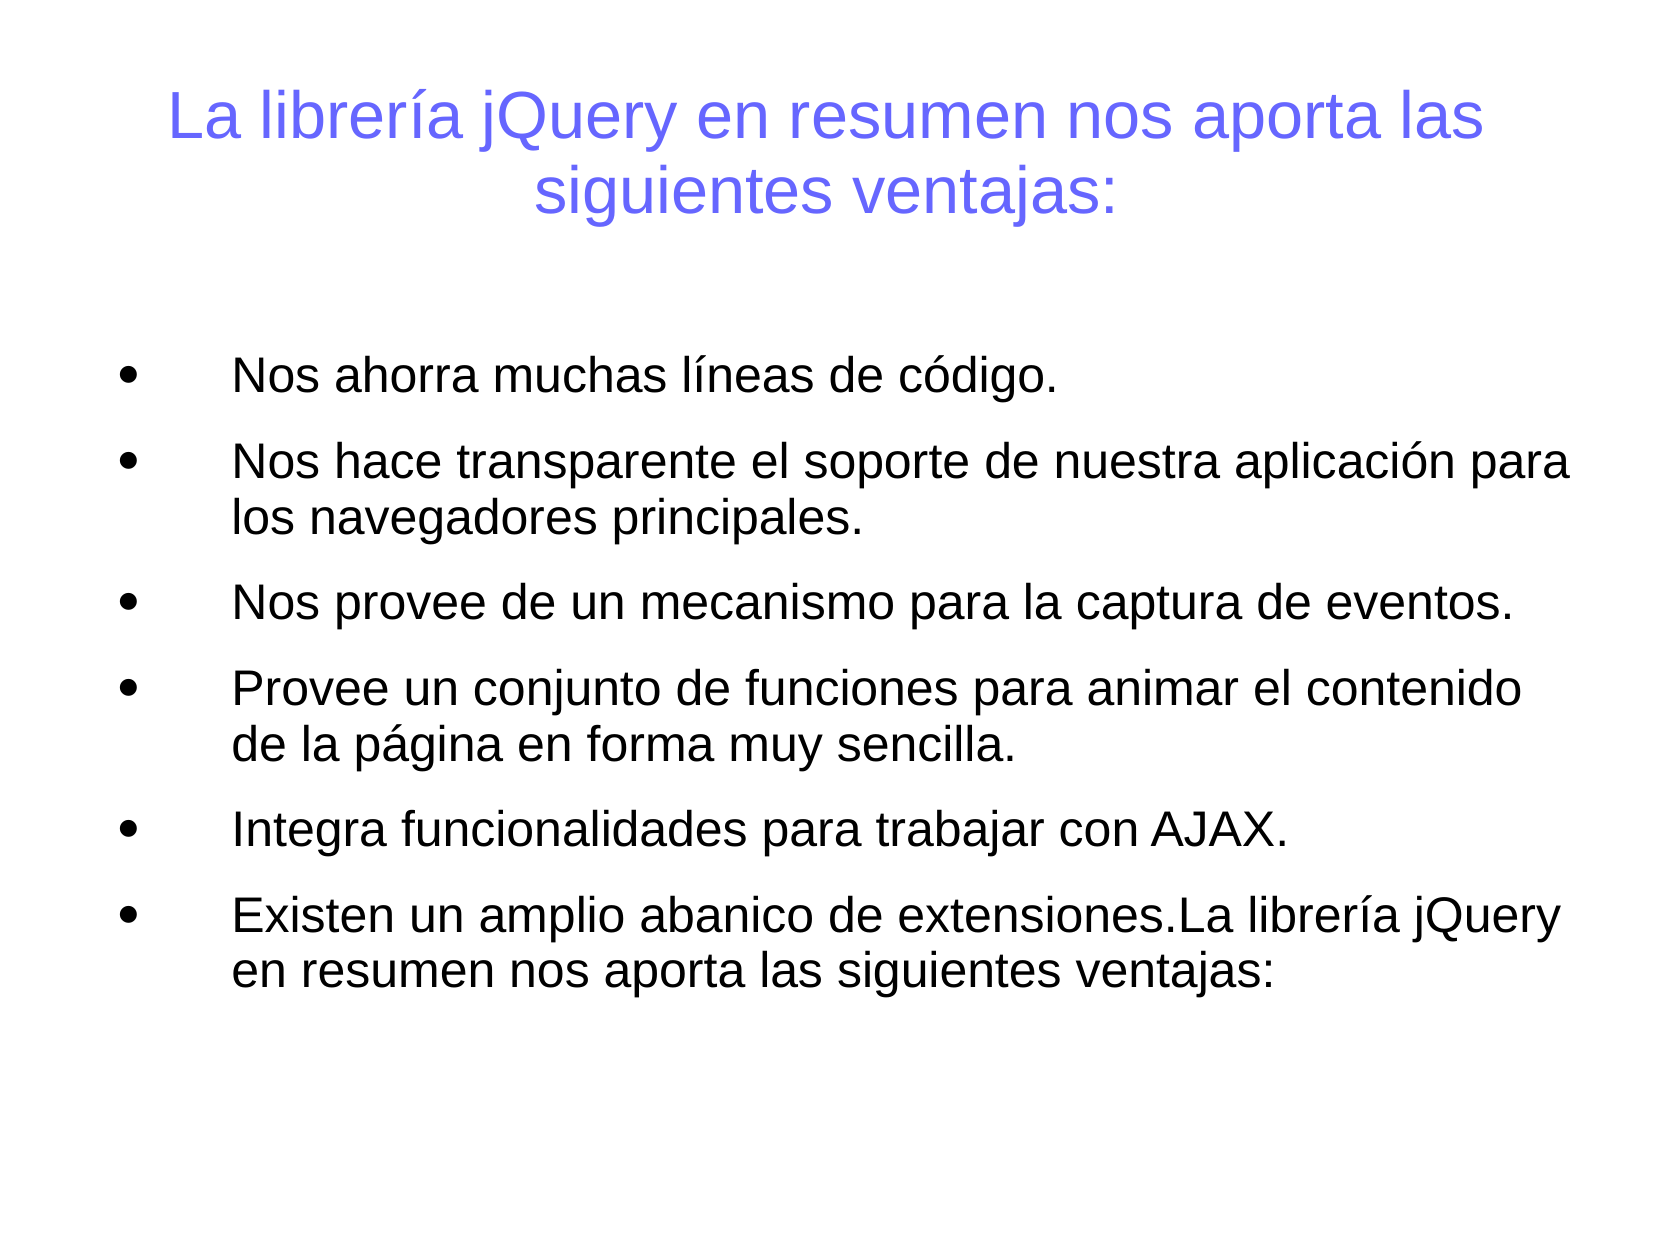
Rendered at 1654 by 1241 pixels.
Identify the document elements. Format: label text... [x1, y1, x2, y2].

title La librería jQuery en resumen nos aporta las siguientes ventajas: [82, 49, 1571, 257]
list · Nos ahorra muchas líneas de código. · Nos hace transparente el soporte de nuestra aplicación para los navegadores principales. · Nos provee de un mecanismo para la captura de eventos. · Provee un conjunto de funciones para animar el contenido de la página en forma muy sencilla. · Integra funcionalidades para trabajar con AJAX. · Existen un amplio abanico de extensiones.La librería jQuery en resumen nos aporta las siguientes ventajas: [82, 290, 1571, 1121]
